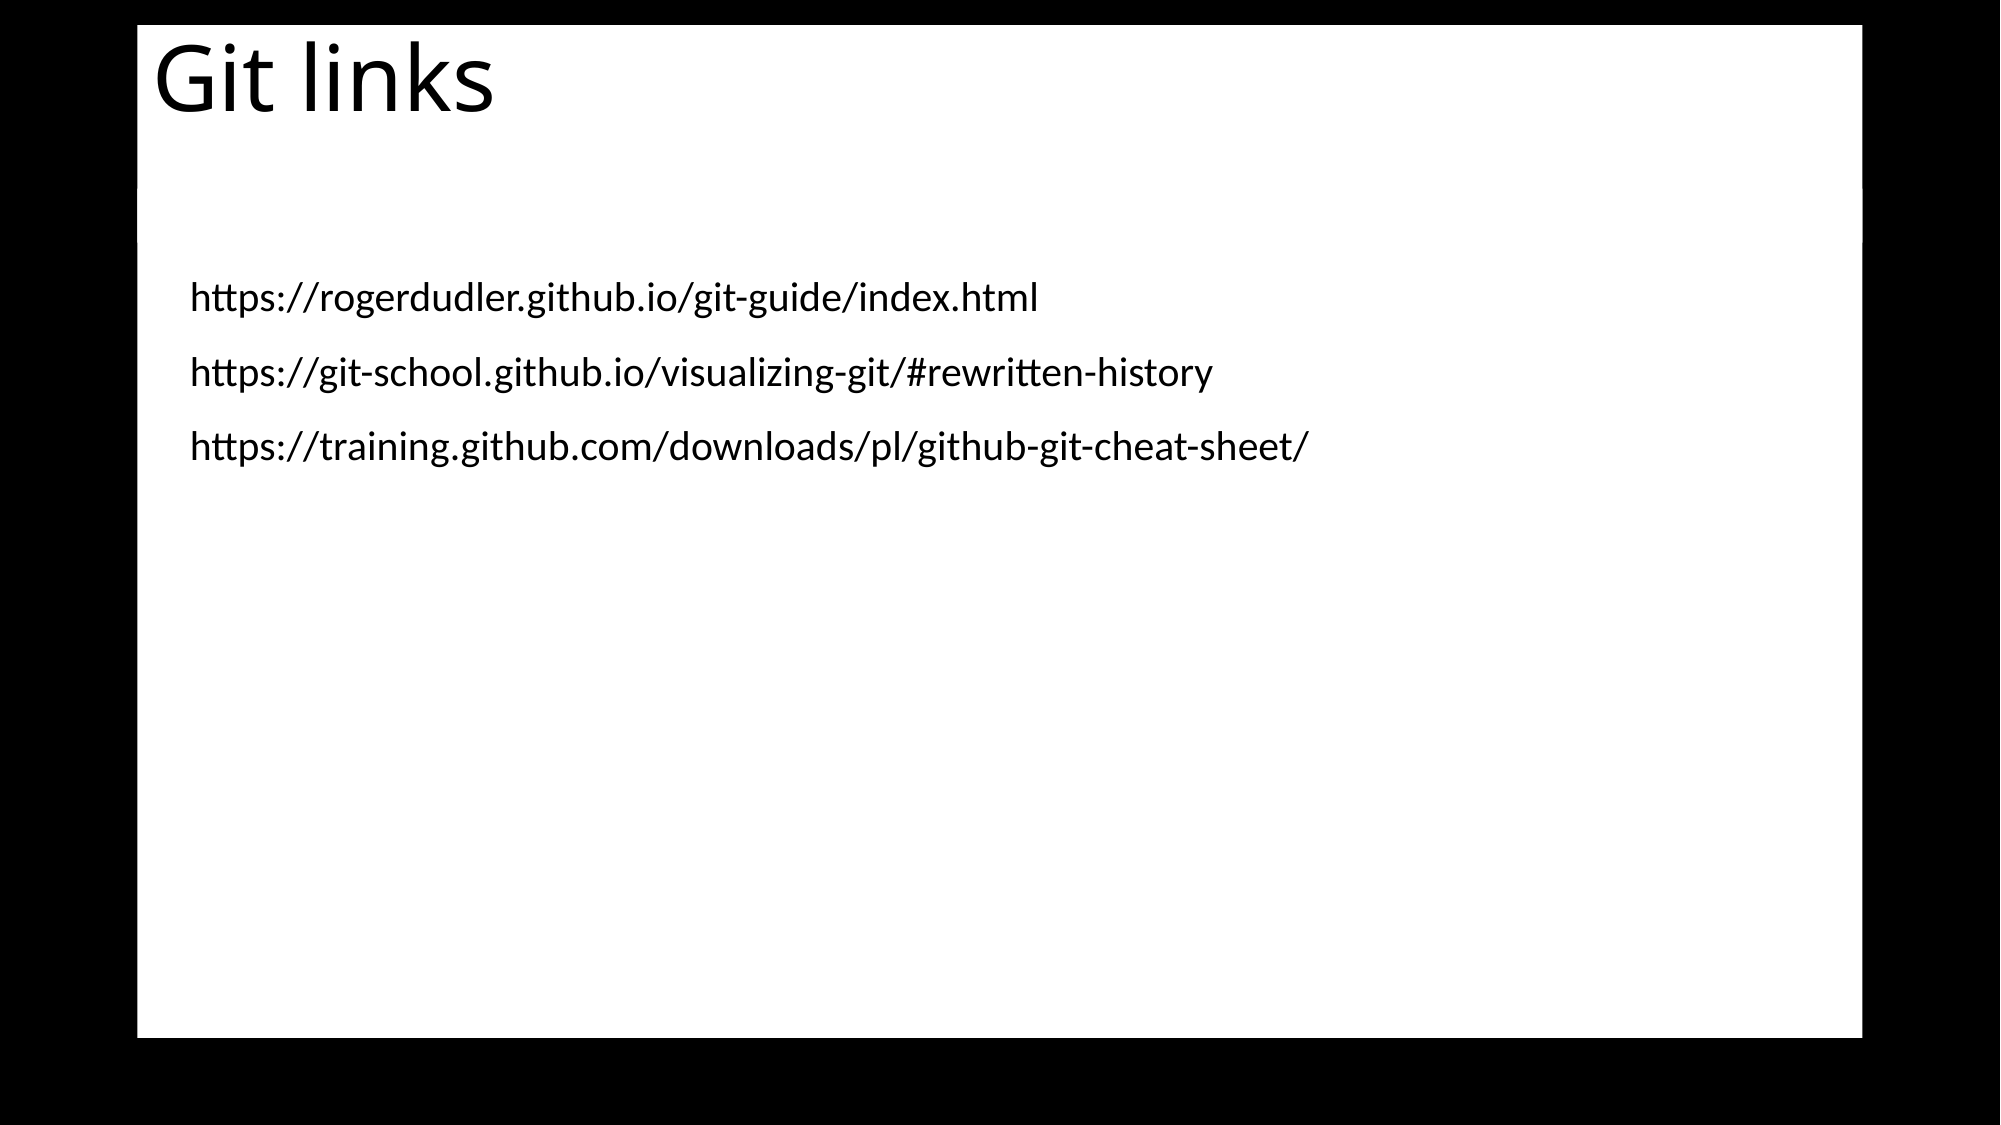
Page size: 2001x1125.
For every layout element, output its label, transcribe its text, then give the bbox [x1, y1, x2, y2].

title Git links [137, 25, 1863, 188]
list https://rogerdudler.github.io/git-guide/index.html https://git-school.github.io/visualizing-git/#rewritten-history https://training.github.com/downloads/pl/github-git-cheat-sheet/ [137, 188, 1863, 1038]
